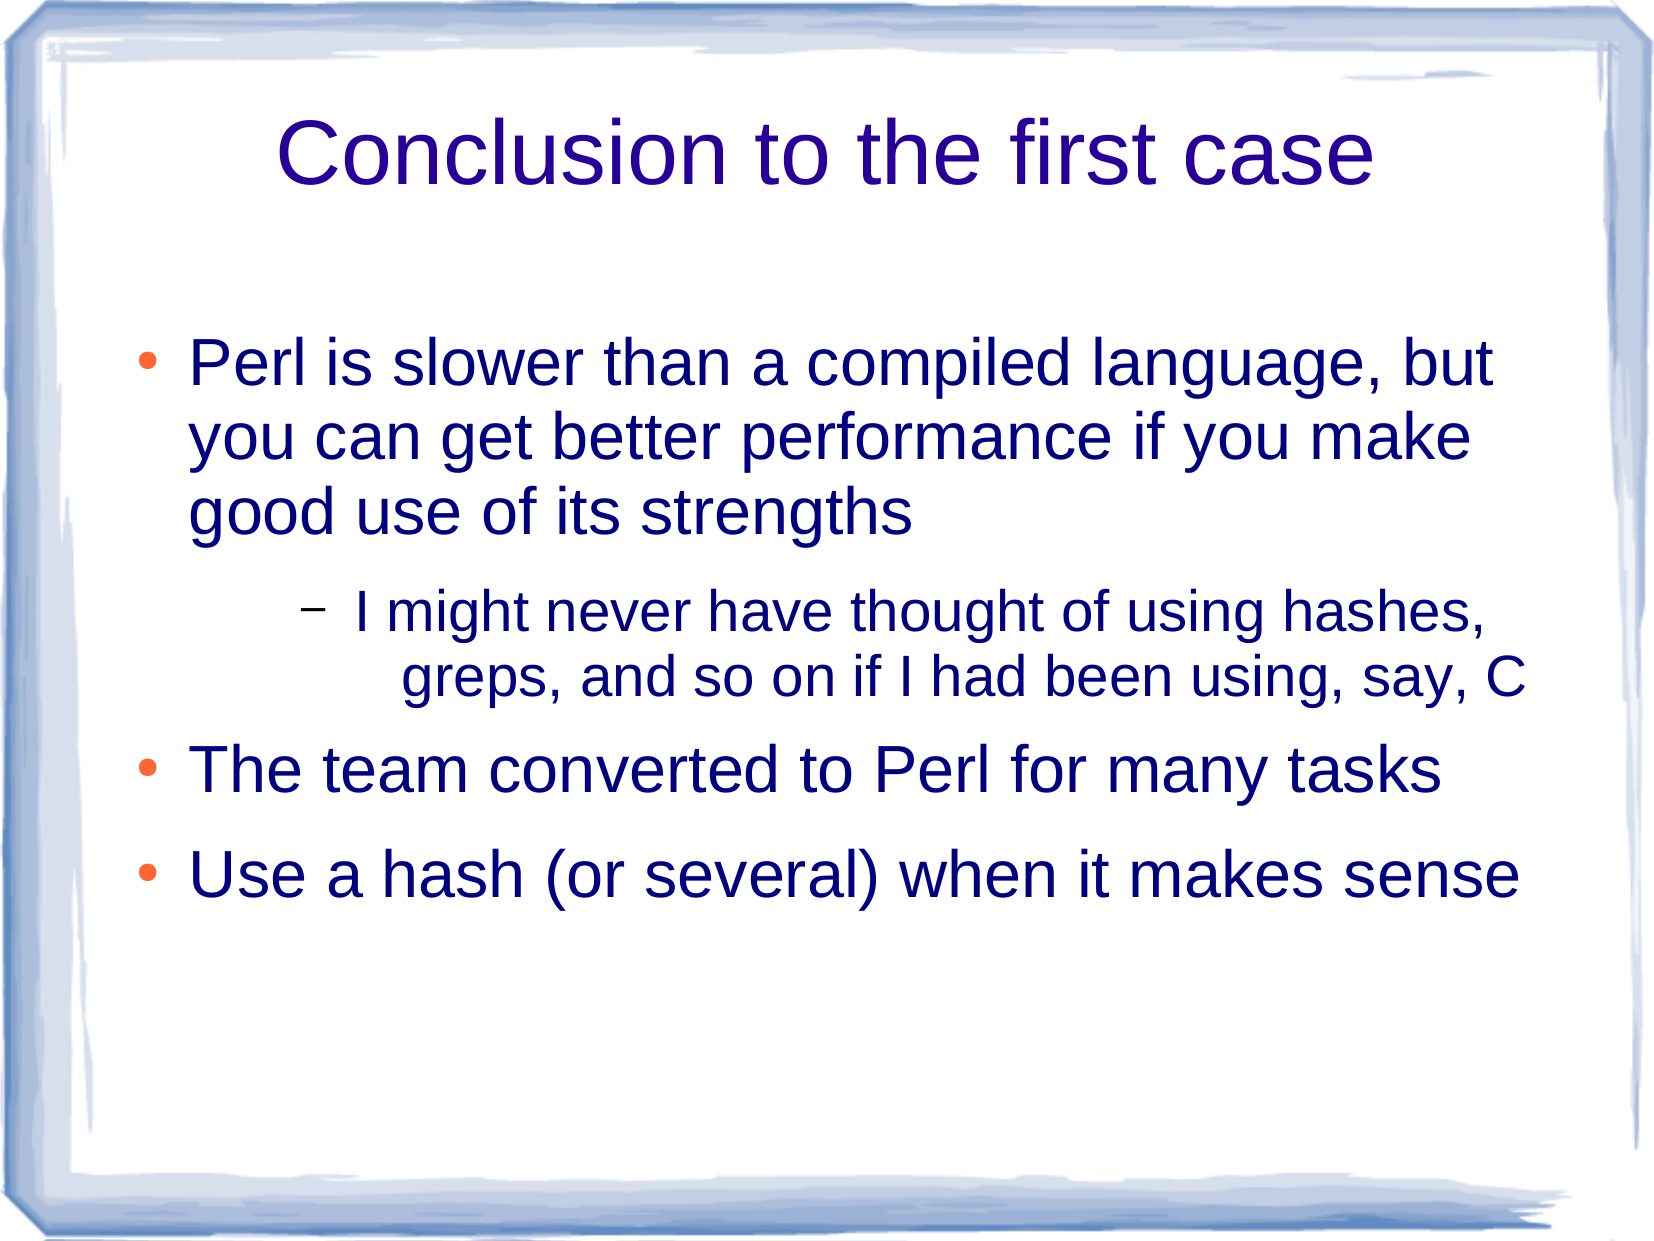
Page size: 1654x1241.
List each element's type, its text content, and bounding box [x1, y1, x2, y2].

picture [0, 0, 1654, 1241]
title Conclusion to the first case [82, 49, 1571, 257]
list Perl is slower than a compiled language, but you can get better performance if you make good use of its strengths I might never have thought of using hashes, greps, and so on if I had been using, say, C The team converted to Perl for many tasks Use a hash (or several) when it makes sense [118, 324, 1571, 1004]
